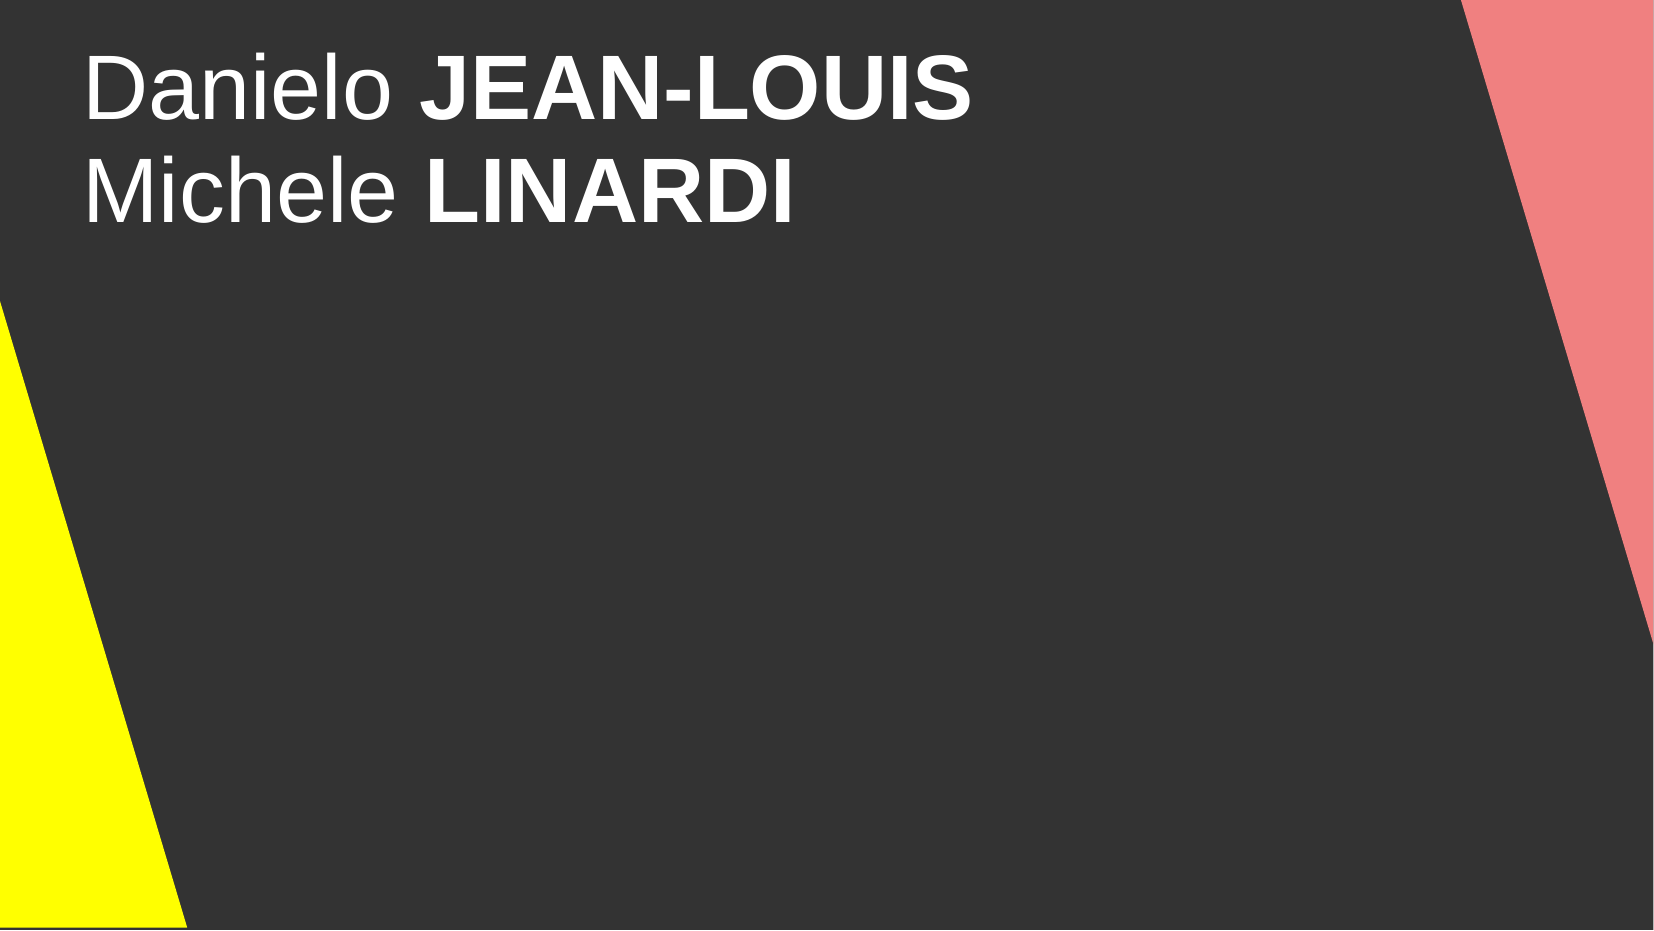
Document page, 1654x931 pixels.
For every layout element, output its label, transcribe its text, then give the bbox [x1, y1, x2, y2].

text_box [0, 301, 188, 928]
text_box [1460, 0, 1654, 647]
subtitle Danielo JEAN-LOUIS Michele LINARDI [82, 36, 1571, 758]
